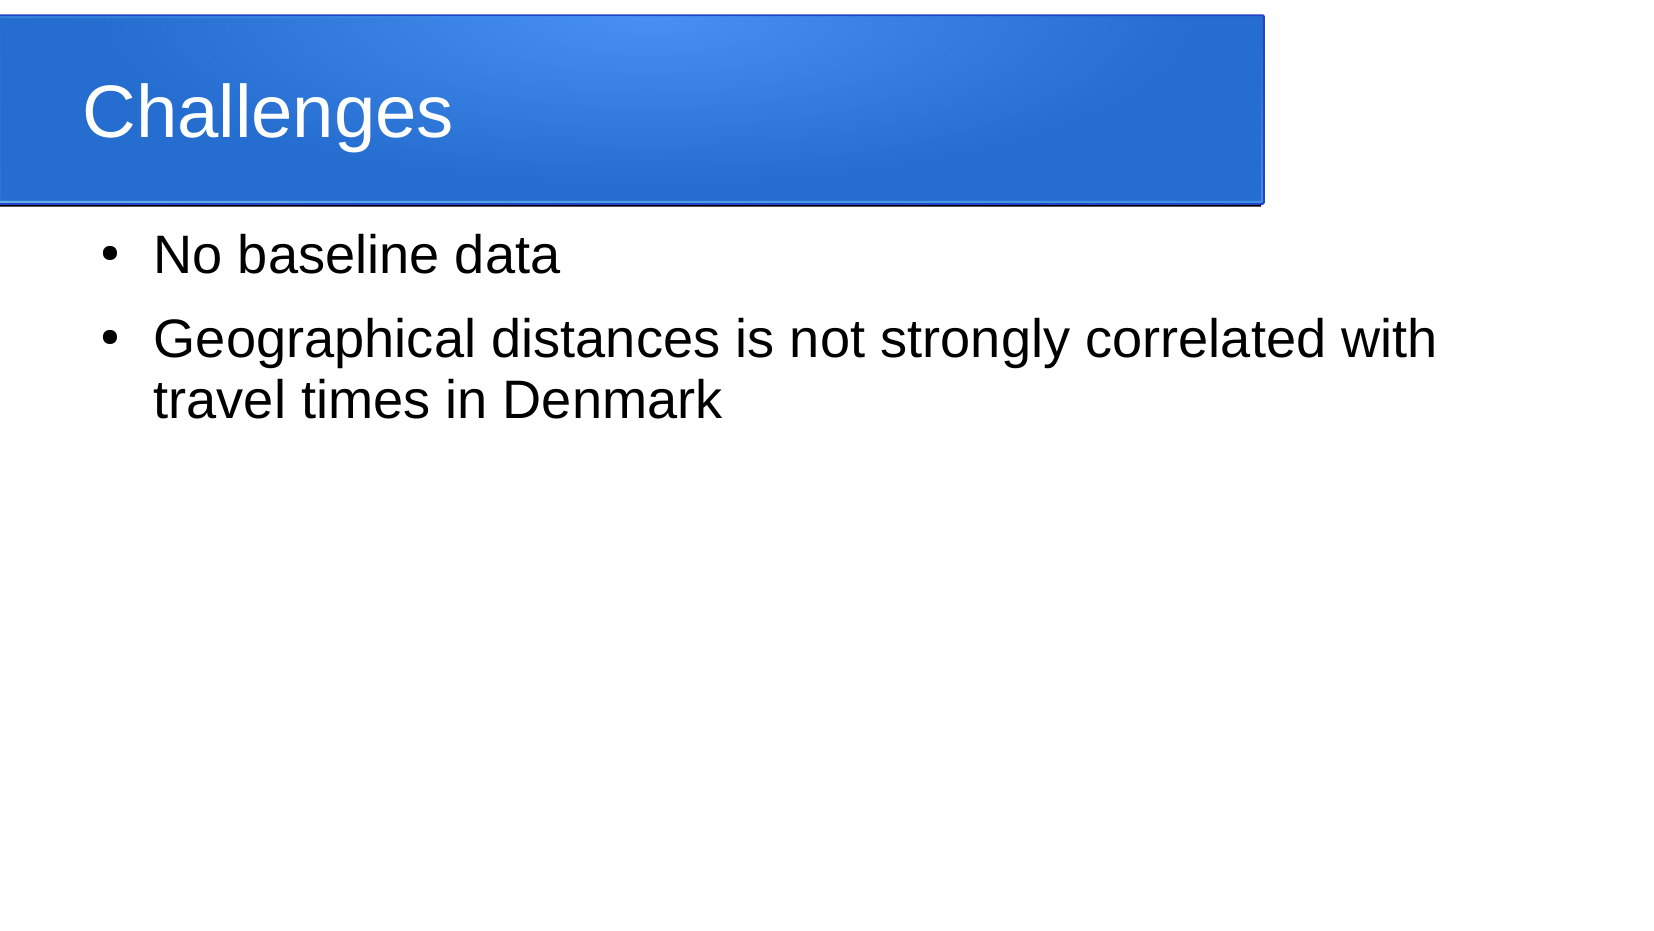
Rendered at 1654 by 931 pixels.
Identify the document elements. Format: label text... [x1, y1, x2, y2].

list No baseline data Geographical distances is not strongly correlated with travel times in Denmark [82, 224, 1571, 764]
title Challenges [82, 35, 1235, 189]
